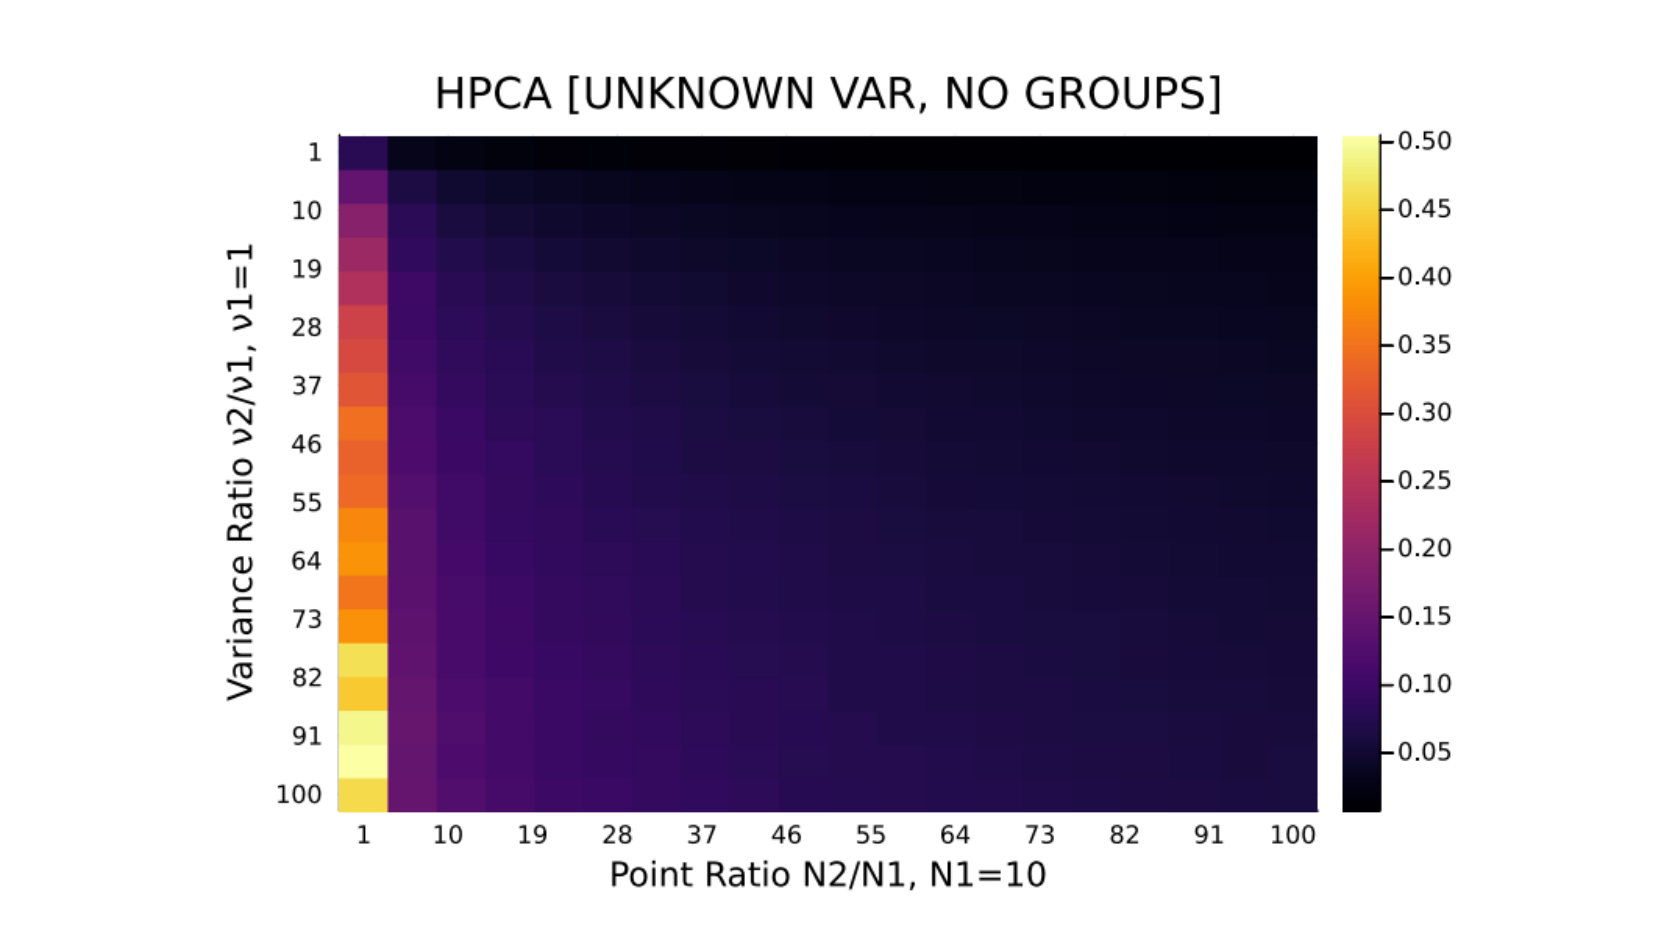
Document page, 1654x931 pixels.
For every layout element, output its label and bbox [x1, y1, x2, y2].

picture [222, 74, 1463, 901]
